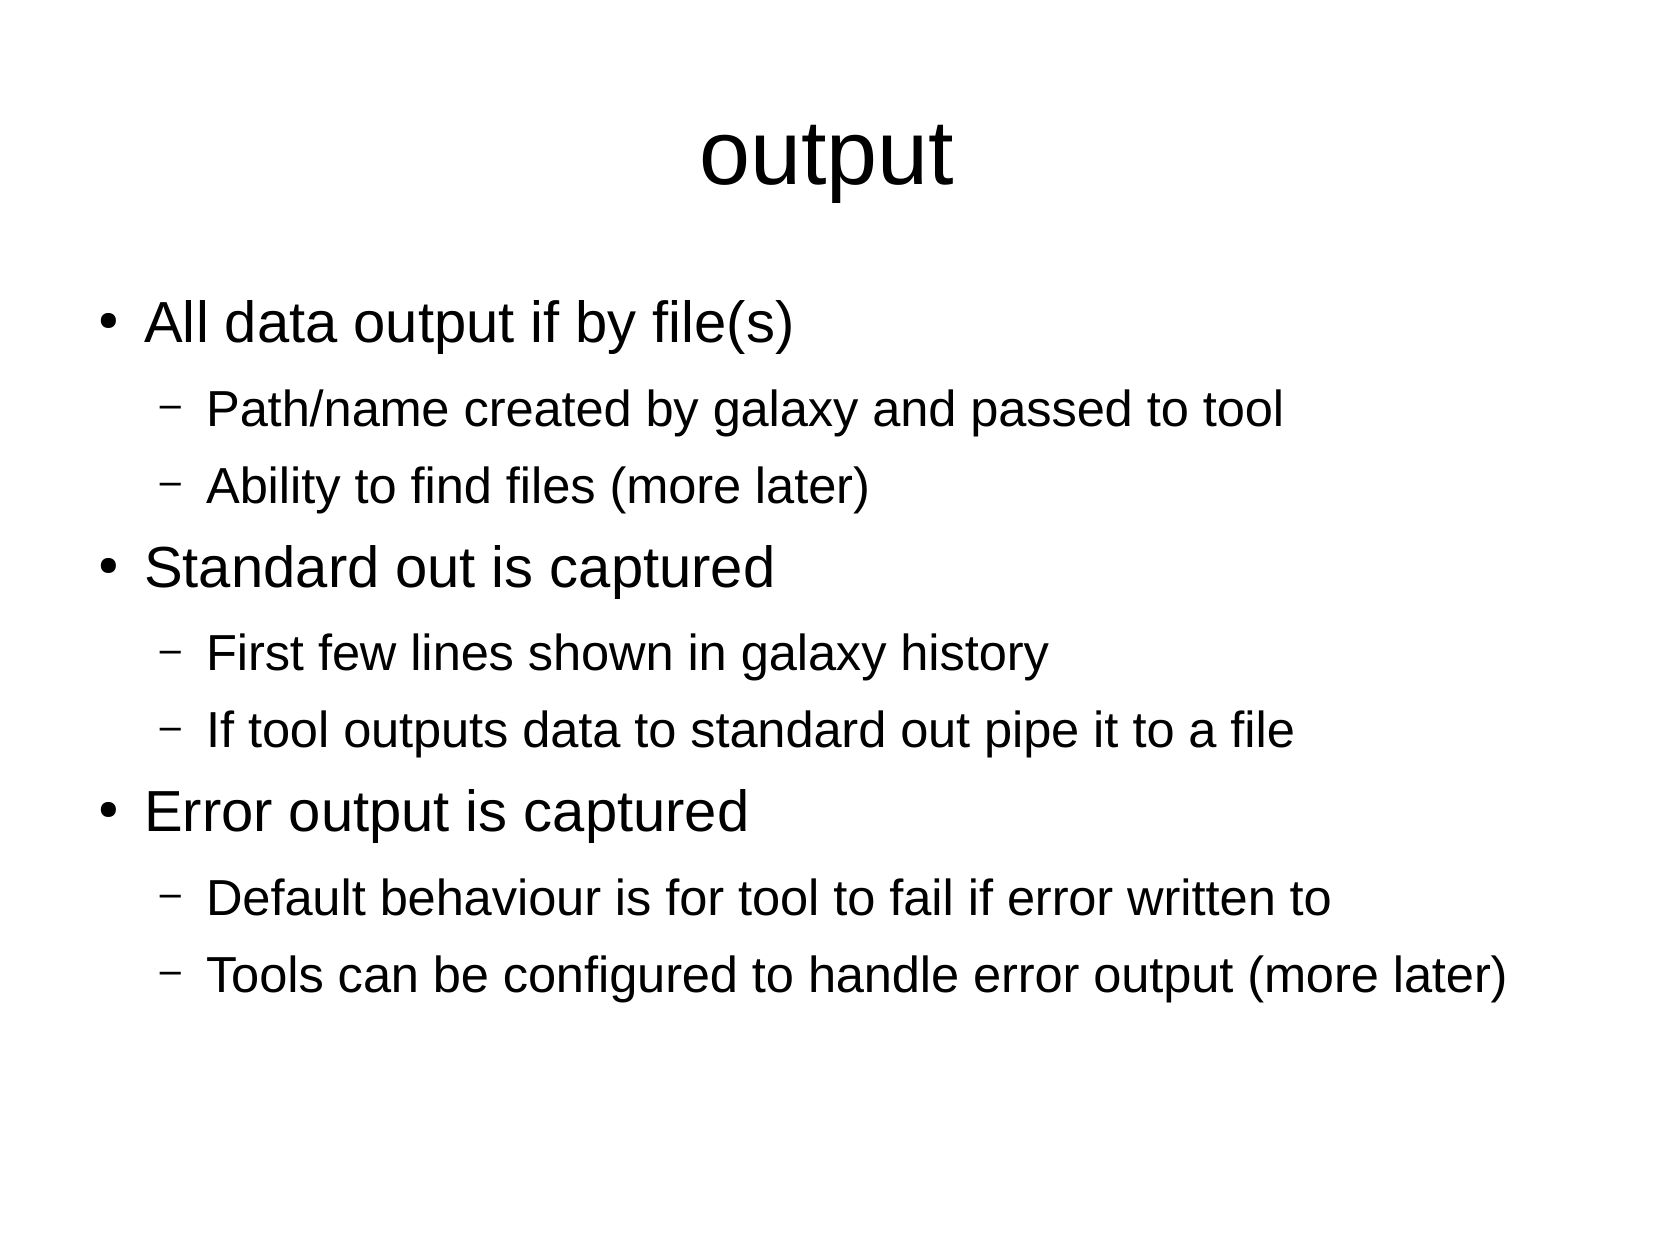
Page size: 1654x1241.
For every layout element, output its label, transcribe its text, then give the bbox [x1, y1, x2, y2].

title output [82, 49, 1571, 257]
list All data output if by file(s) Path/name created by galaxy and passed to tool Ability to find files (more later) Standard out is captured First few lines shown in galaxy history If tool outputs data to standard out pipe it to a file Error output is captured Default behaviour is for tool to fail if error written to Tools can be configured to handle error output (more later) [82, 290, 1571, 1010]
